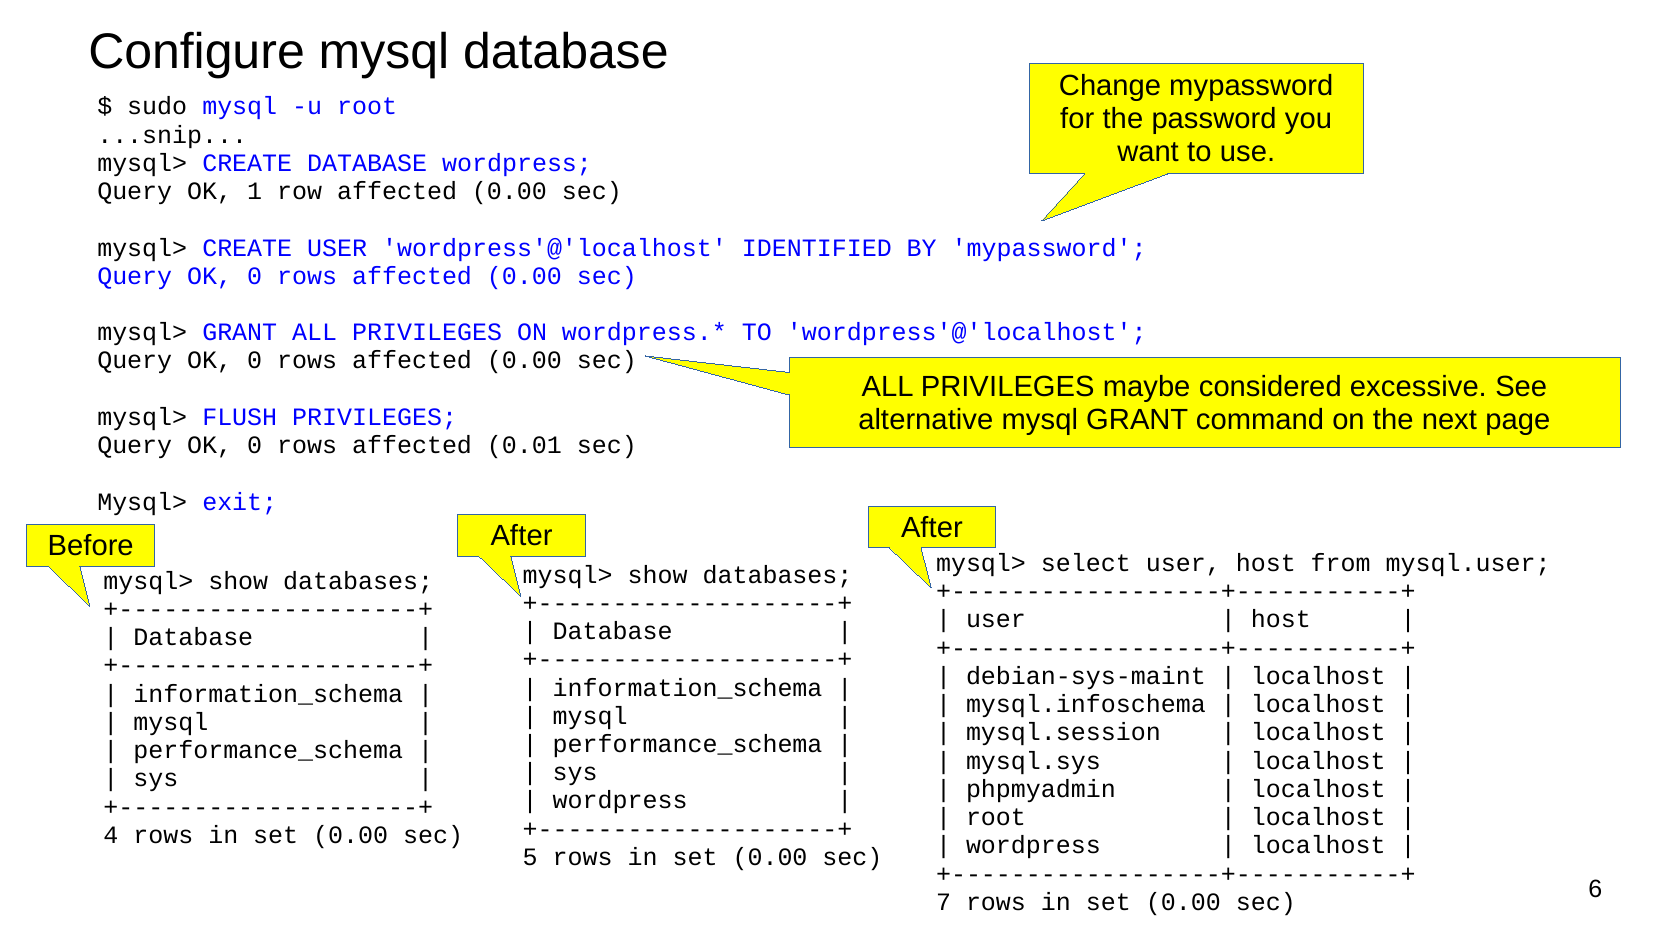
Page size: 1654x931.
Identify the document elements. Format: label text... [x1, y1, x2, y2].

text_box After [868, 506, 996, 588]
text_box $ sudo mysql -u root ...snip... mysql> CREATE DATABASE wordpress; Query OK, 1 row affected (0.00 sec) mysql> CREATE USER 'wordpress'@'localhost' IDENTIFIED BY 'mypassword'; Query OK, 0 rows affected (0.00 sec) mysql> GRANT ALL PRIVILEGES ON wordpress.* TO 'wordpress'@'localhost'; Query OK, 0 rows affected (0.00 sec) mysql> FLUSH PRIVILEGES; Query OK, 0 rows affected (0.01 sec) Mysql> exit; [82, 86, 1547, 526]
text_box Configure mysql database [88, 23, 1577, 87]
text_box mysql> select user, host from mysql.user; +------------------+-----------+ | user | host | +------------------+-----------+ | debian-sys-maint | localhost | | mysql.infoschema | localhost | | mysql.session | localhost | | mysql.sys | localhost | | phpmyadmin | localhost | | root | localhost | | wordpress | localhost | +------------------+-----------+ 7 rows in set (0.00 sec) [921, 515, 1614, 926]
text_box Change mypassword for the password you want to use. [1029, 63, 1364, 221]
text_box mysql> show databases; +--------------------+ | Database | +--------------------+ | information_schema | | mysql | | performance_schema | | sys | | wordpress | +--------------------+ 5 rows in set (0.00 sec) [507, 526, 906, 909]
text_box ALL PRIVILEGES maybe considered excessive. See alternative mysql GRANT command on the next page [645, 355, 1621, 448]
text_box After [457, 514, 586, 597]
text_box Before [26, 524, 155, 607]
text_box <number> [1573, 867, 1636, 911]
text_box mysql> show databases; +--------------------+ | Database | +--------------------+ | information_schema | | mysql | | performance_schema | | sys | +--------------------+ 4 rows in set (0.00 sec) [88, 532, 487, 893]
